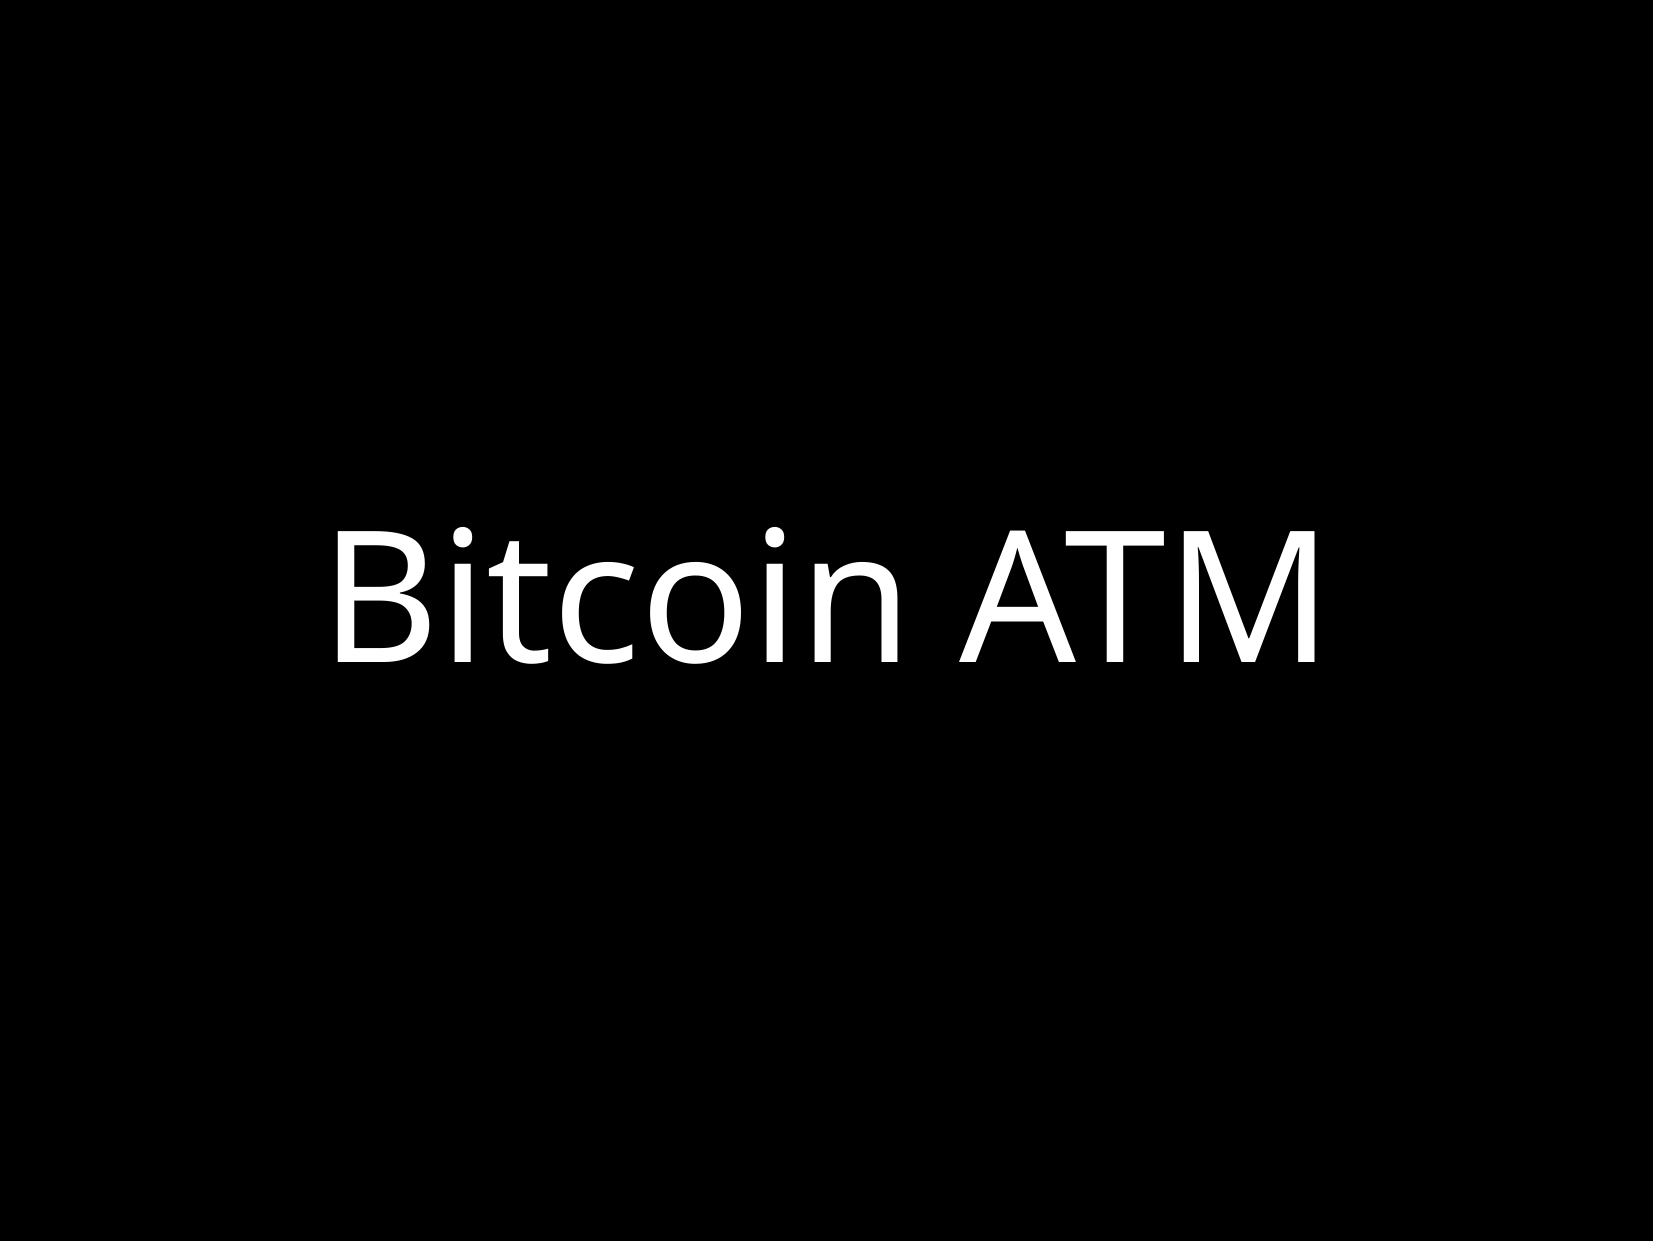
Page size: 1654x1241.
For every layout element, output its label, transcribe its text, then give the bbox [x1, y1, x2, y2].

subtitle Bitcoin ATM [82, 231, 1571, 951]
